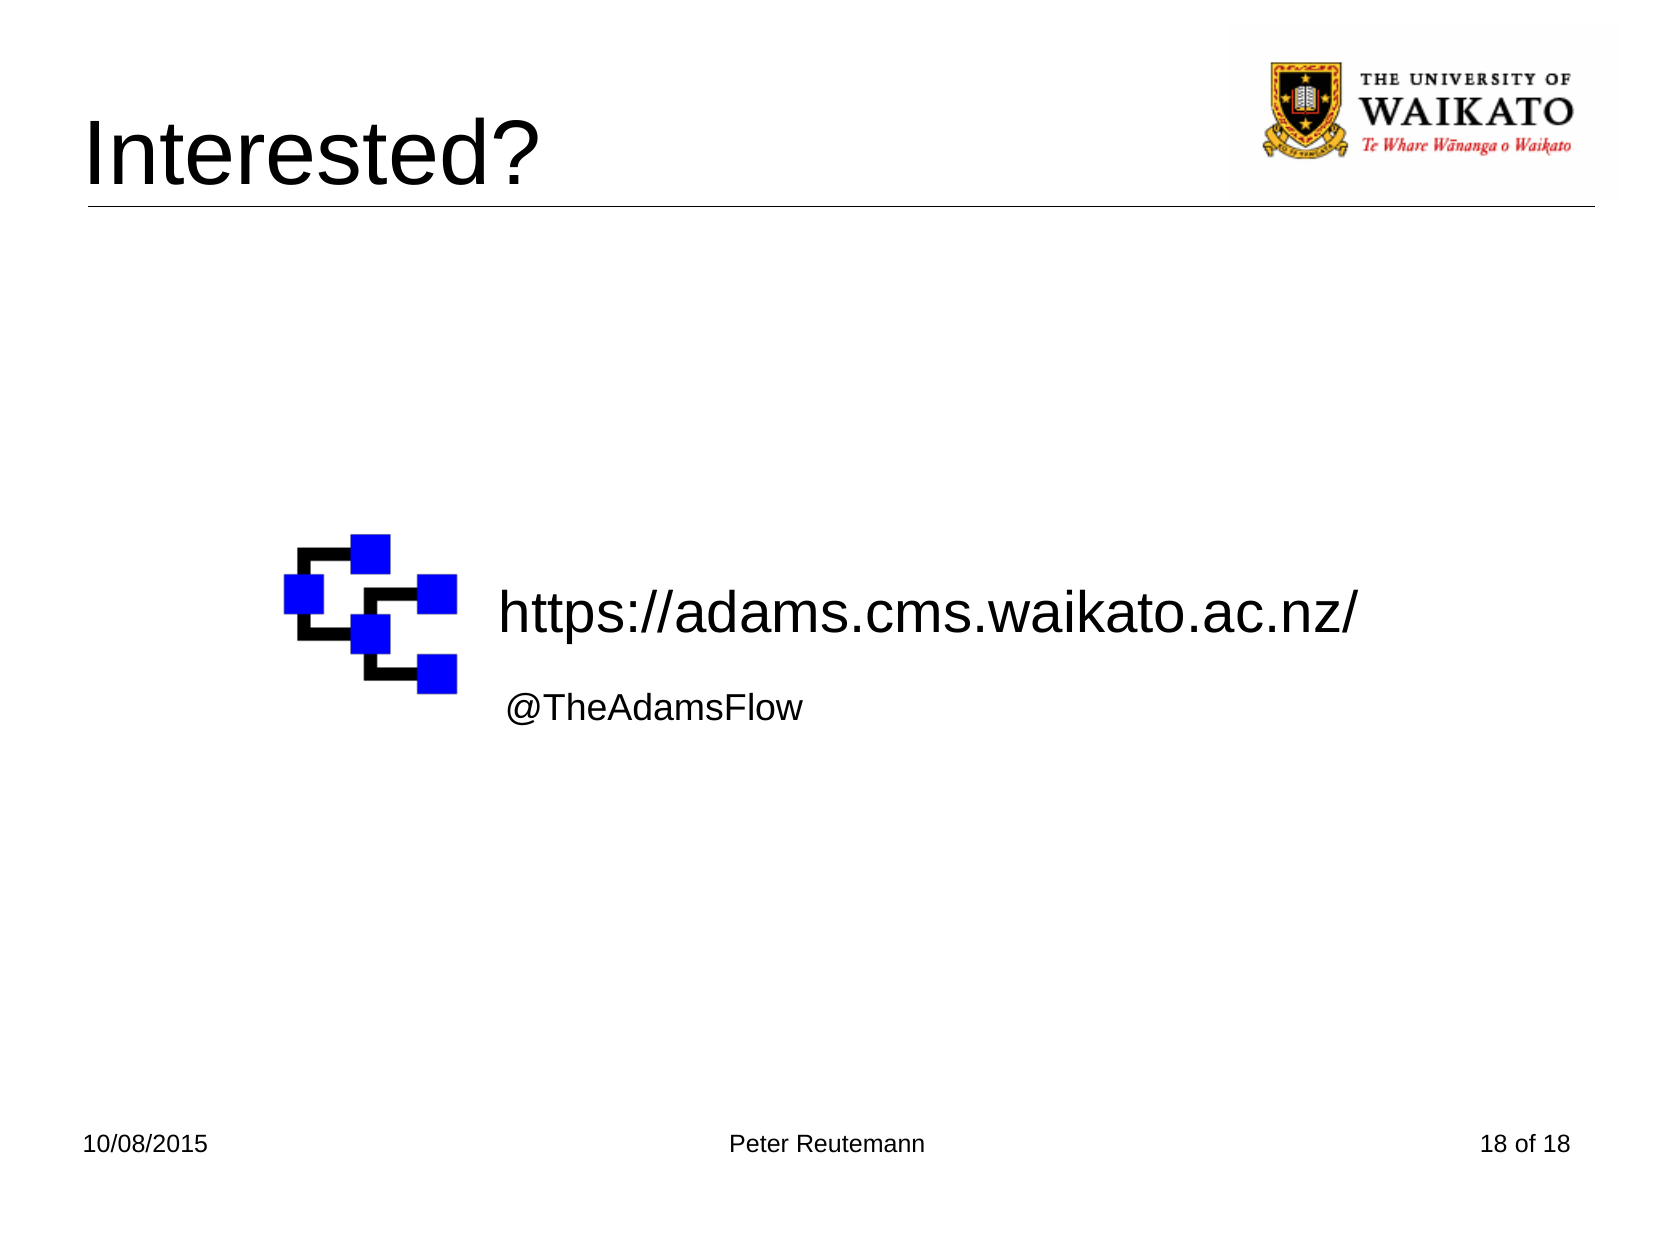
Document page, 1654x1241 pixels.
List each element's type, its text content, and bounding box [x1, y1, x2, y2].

text_box https://adams.cms.waikato.ac.nz/ [484, 572, 1418, 653]
text_box @TheAdamsFlow [490, 679, 1140, 736]
picture [1228, 24, 1619, 201]
picture [271, 508, 484, 721]
title Interested? [82, 49, 1571, 257]
